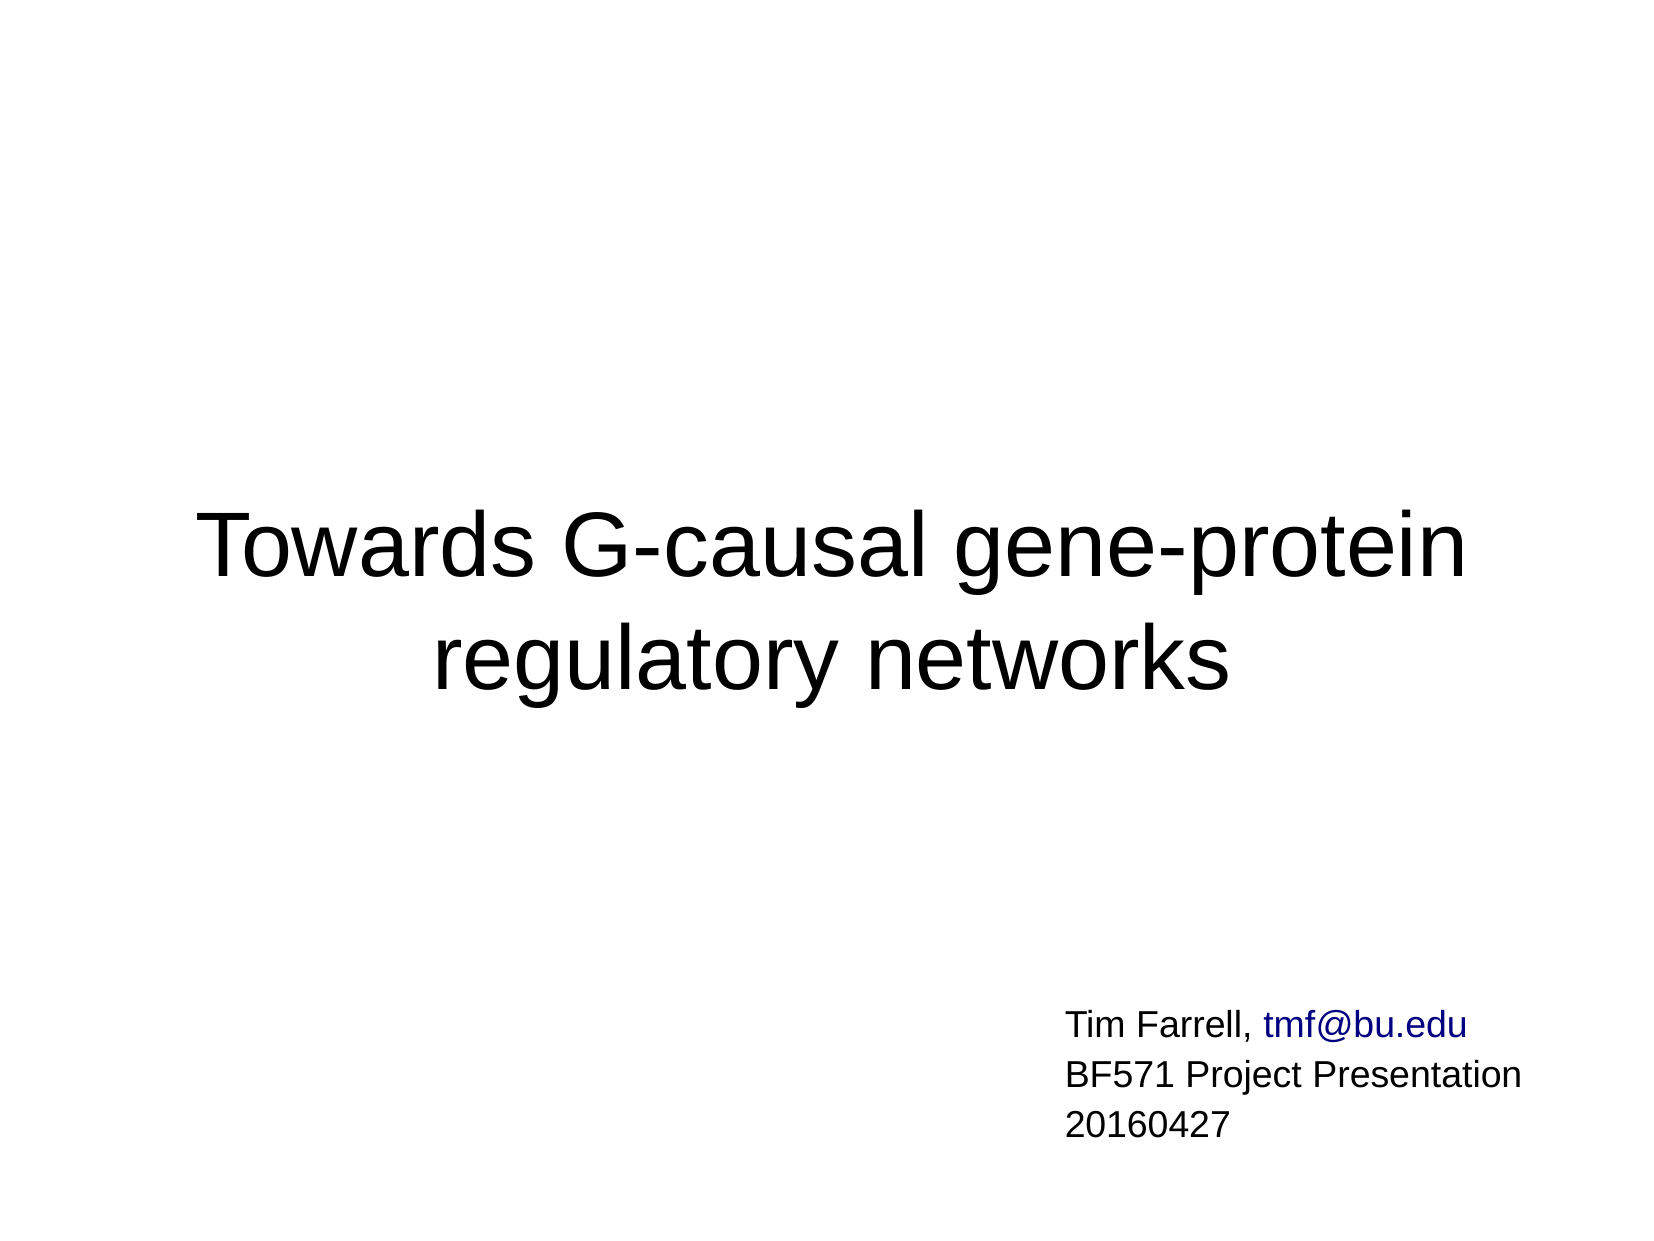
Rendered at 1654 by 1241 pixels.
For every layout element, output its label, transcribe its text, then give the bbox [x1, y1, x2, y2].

text_box Tim Farrell, tmf@bu.edu BF571 Project Presentation 20160427 [1050, 1051, 1561, 1145]
subtitle Towards G-causal gene-protein regulatory networks [45, 30, 1621, 1051]
